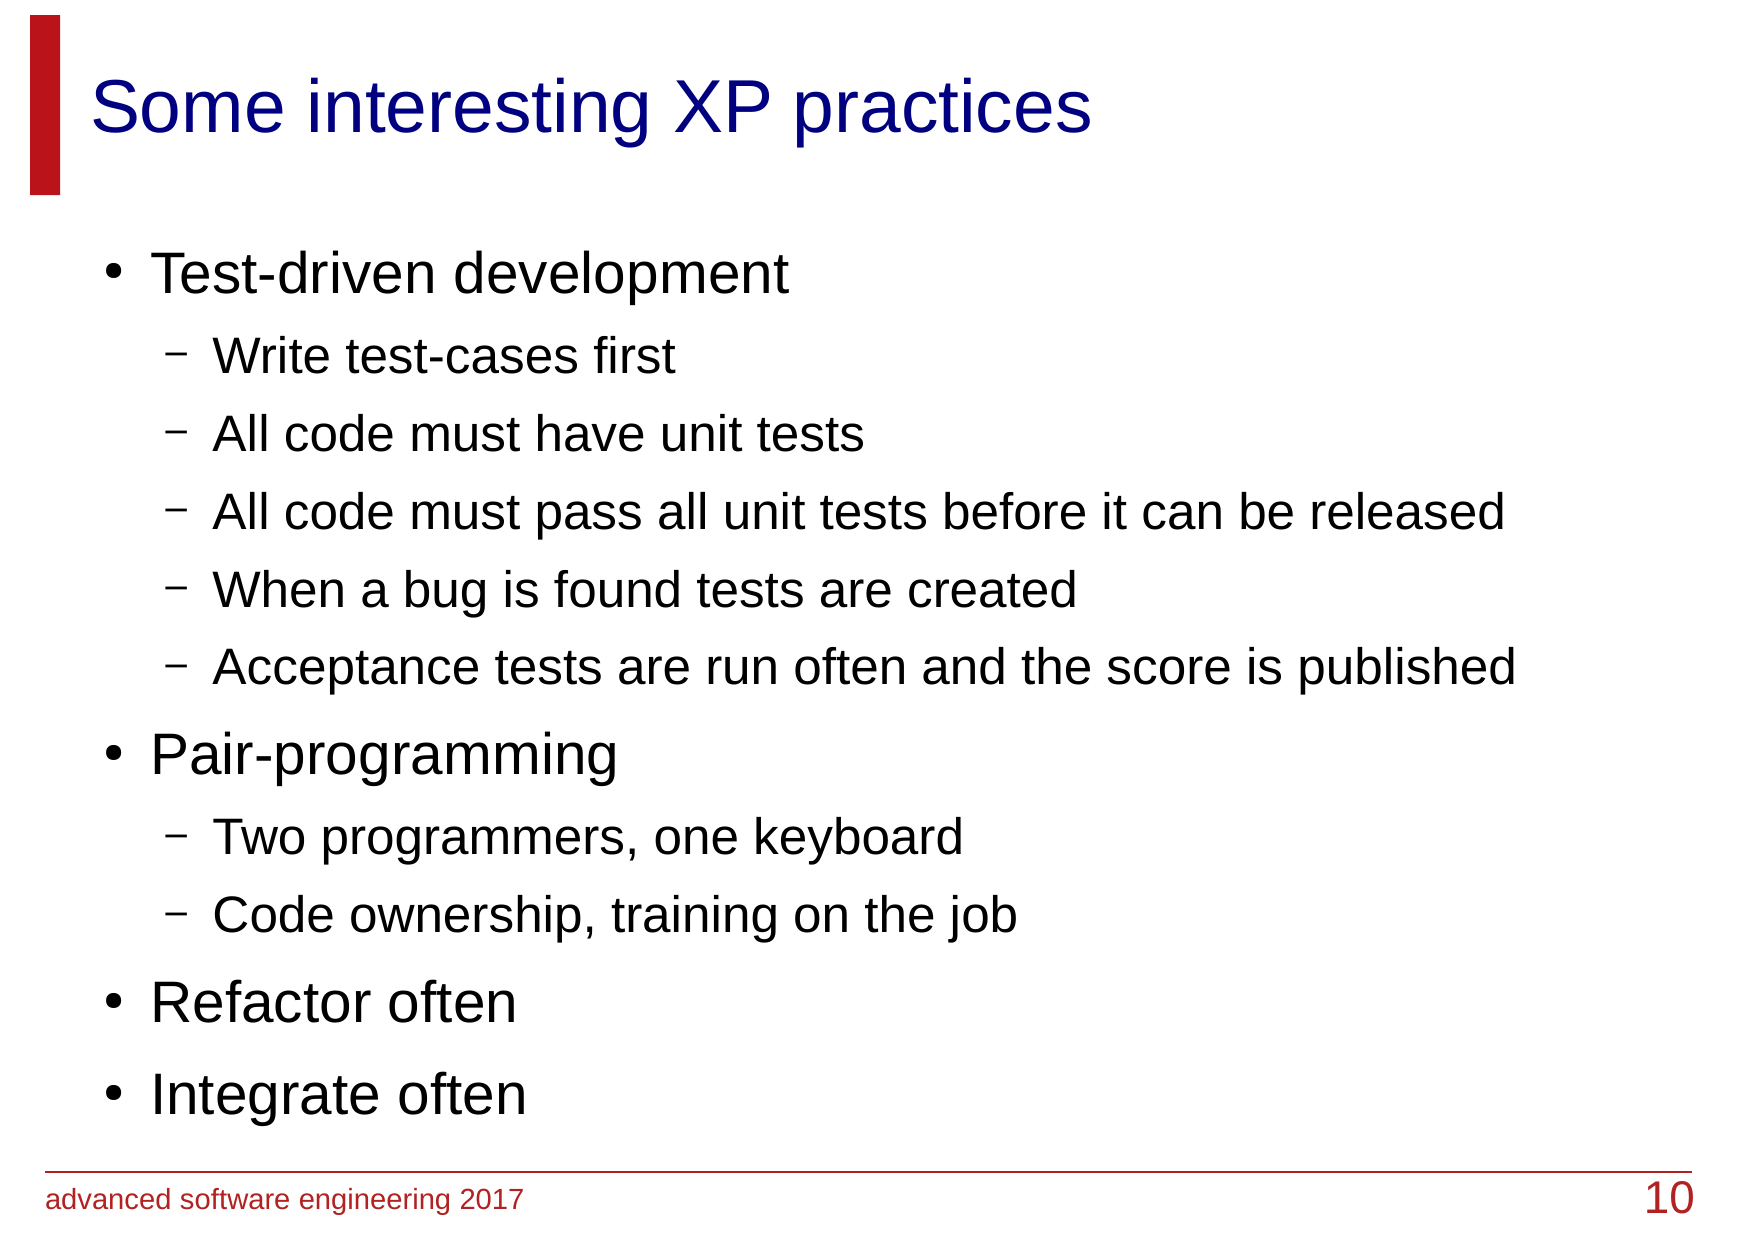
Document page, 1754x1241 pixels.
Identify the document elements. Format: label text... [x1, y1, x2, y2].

title Some interesting XP practices [90, 17, 1696, 196]
list Test-driven development Write test-cases first All code must have unit tests All code must pass all unit tests before it can be released When a bug is found tests are created Acceptance tests are run often and the score is published Pair-programming Two programmers, one keyboard Code ownership, training on the job Refactor often Integrate often [87, 240, 1696, 1130]
